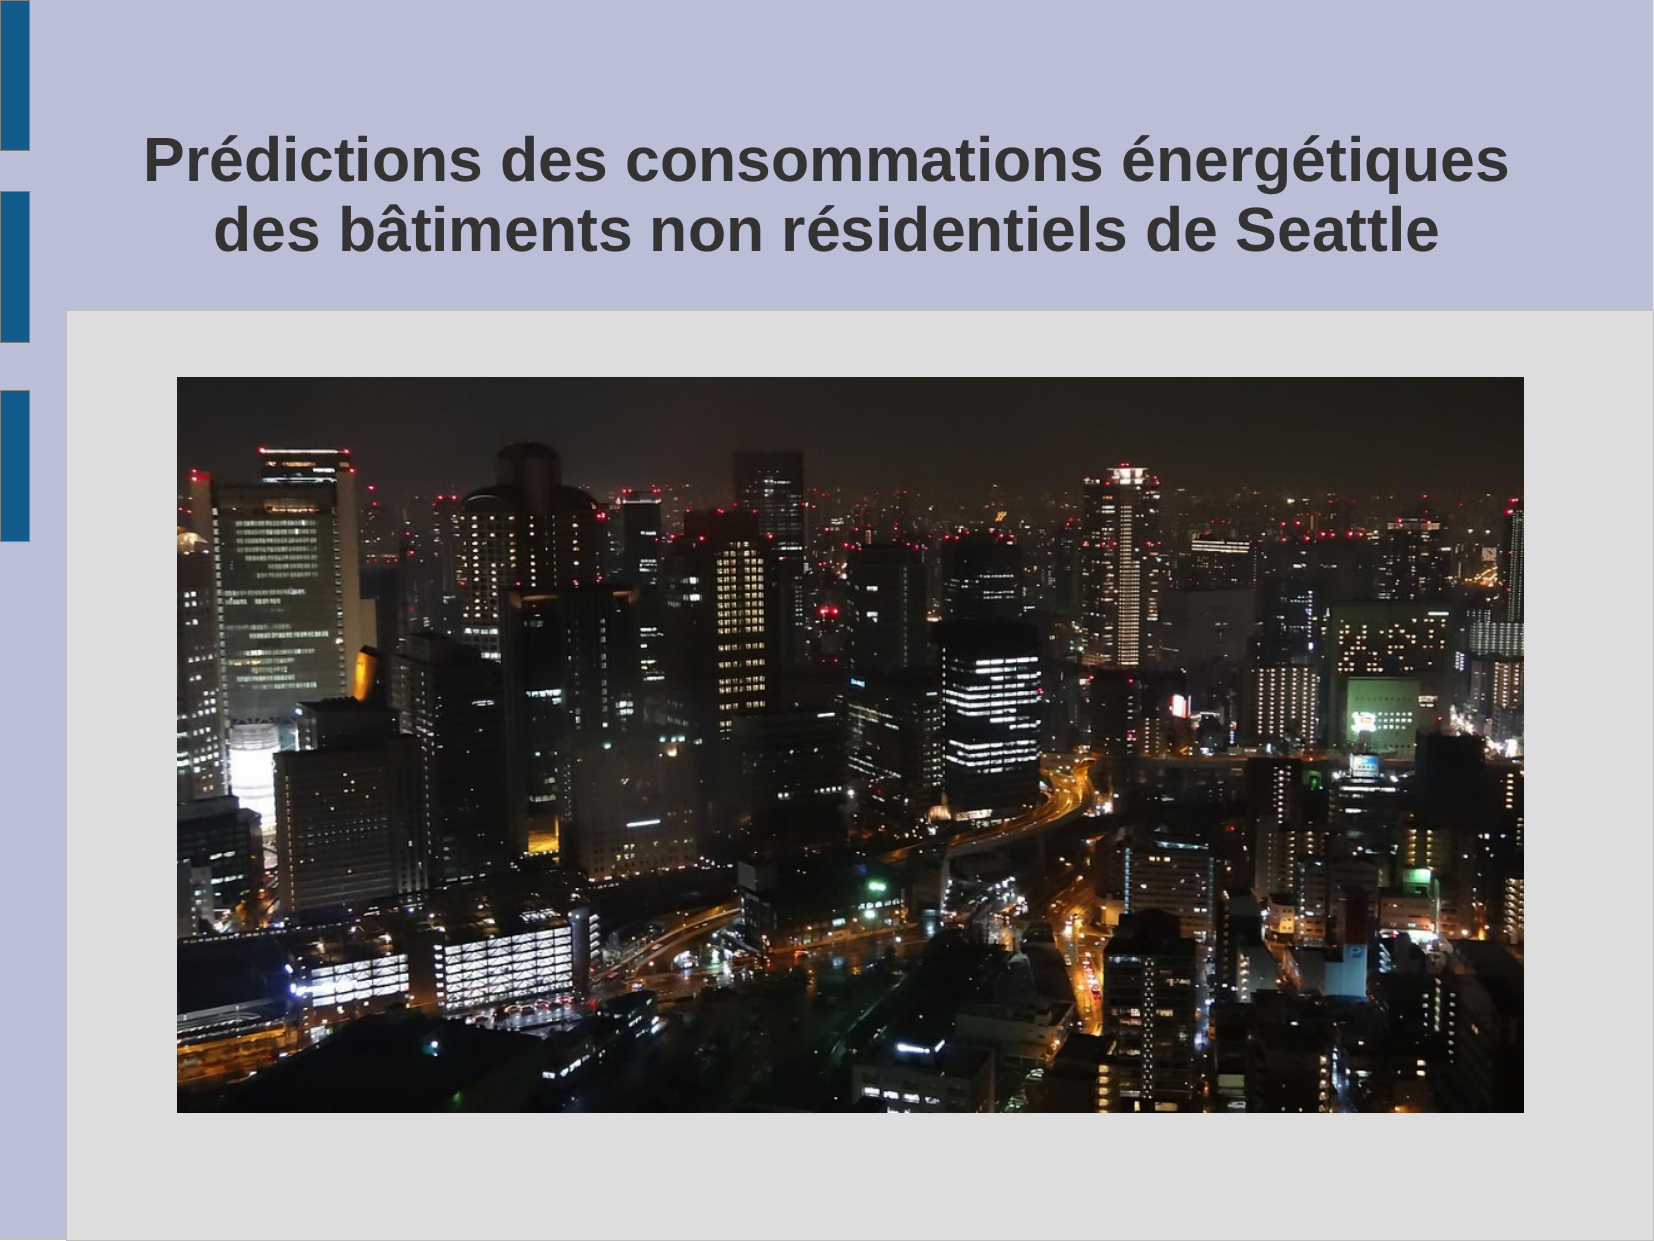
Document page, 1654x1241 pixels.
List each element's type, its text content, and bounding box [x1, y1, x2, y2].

picture [177, 377, 1524, 1113]
title Prédictions des consommations énergétiques des bâtiments non résidentiels de Seattle [121, 91, 1534, 299]
